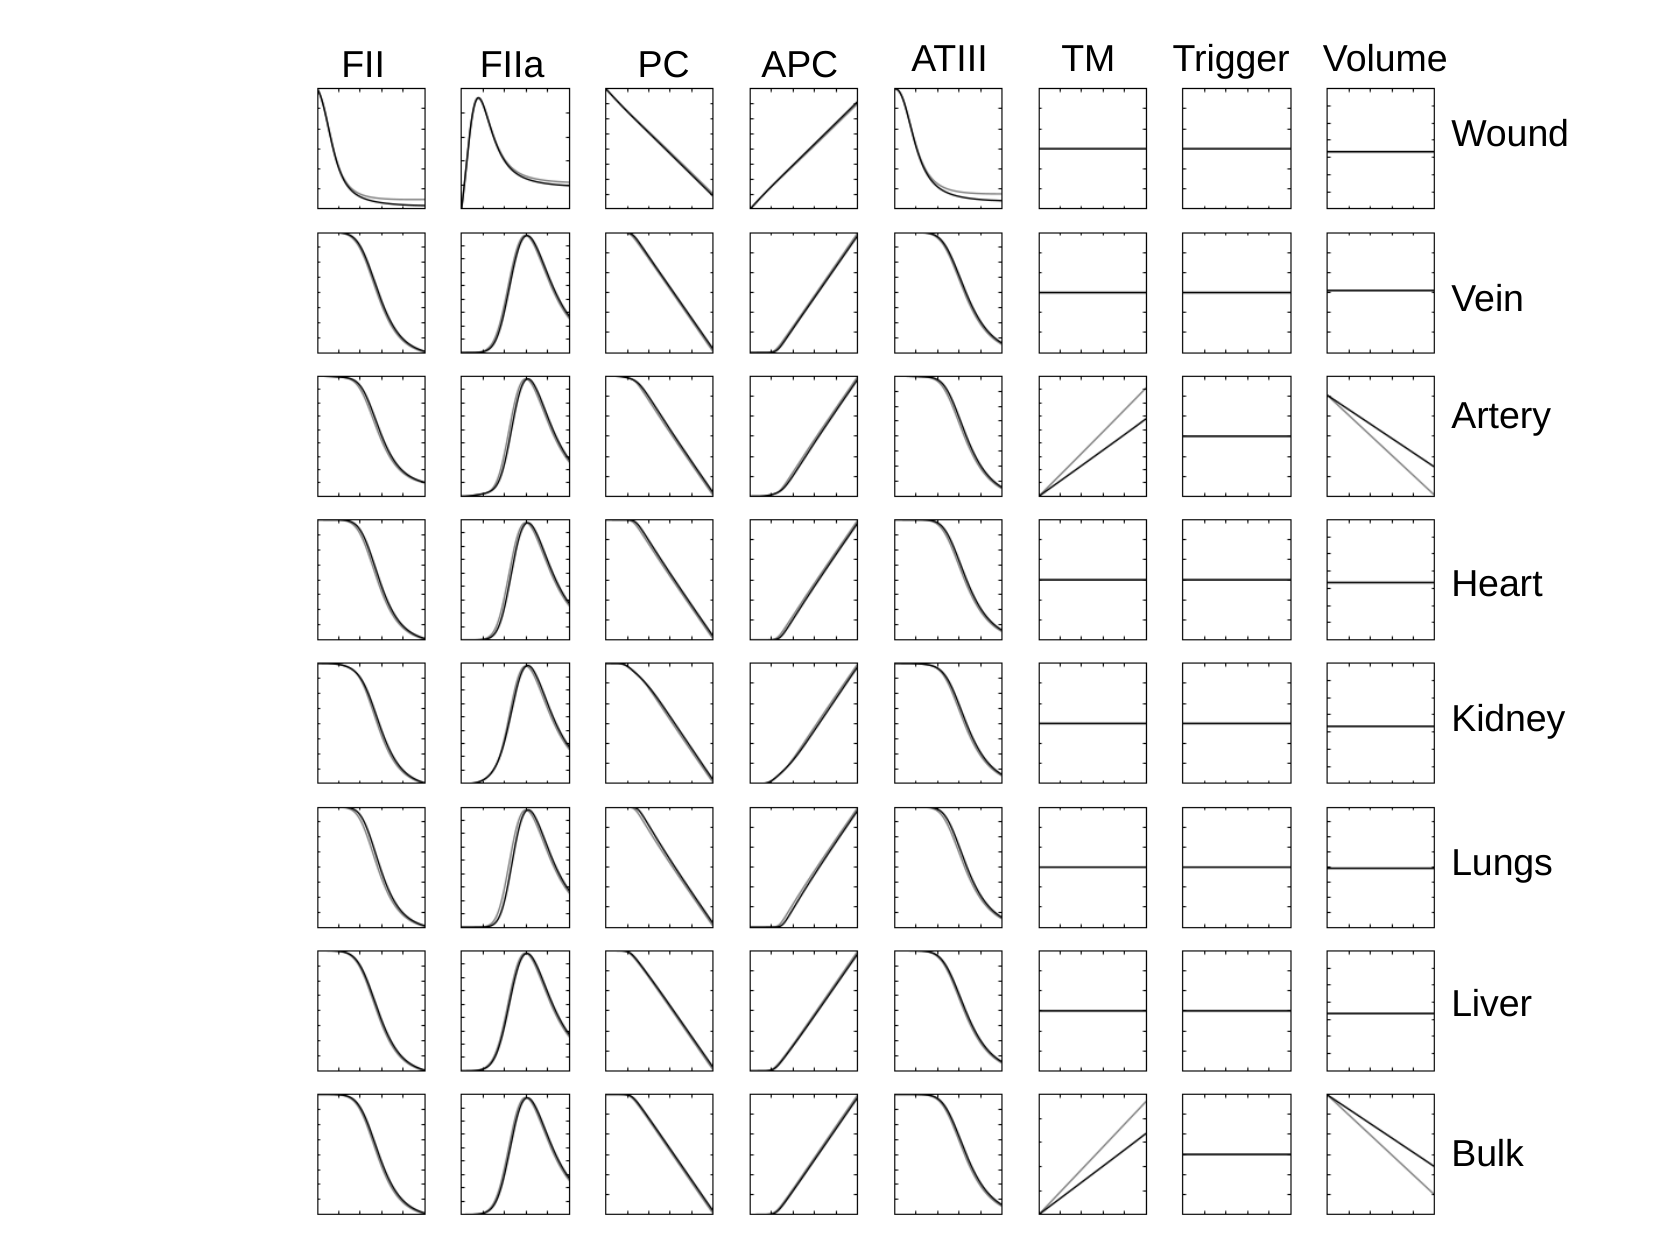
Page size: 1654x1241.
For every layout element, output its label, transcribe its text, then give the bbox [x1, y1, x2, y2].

text_box ATIII [896, 30, 1021, 81]
text_box Bulk [1442, 1125, 1561, 1186]
text_box Wound [1442, 105, 1632, 202]
text_box Heart [1442, 554, 1561, 616]
picture [315, 81, 1442, 1222]
text_box Kidney [1442, 690, 1587, 787]
text_box TM [1046, 30, 1171, 81]
text_box Liver [1442, 974, 1561, 1036]
text_box FII [326, 36, 451, 81]
text_box PC [622, 36, 747, 81]
text_box FIIa [465, 36, 589, 81]
text_box Artery [1442, 387, 1602, 526]
text_box Volume [1308, 30, 1471, 127]
text_box Trigger [1171, 30, 1308, 81]
text_box Lungs [1442, 833, 1587, 931]
text_box APC [747, 36, 871, 81]
text_box Vein [1442, 269, 1561, 331]
